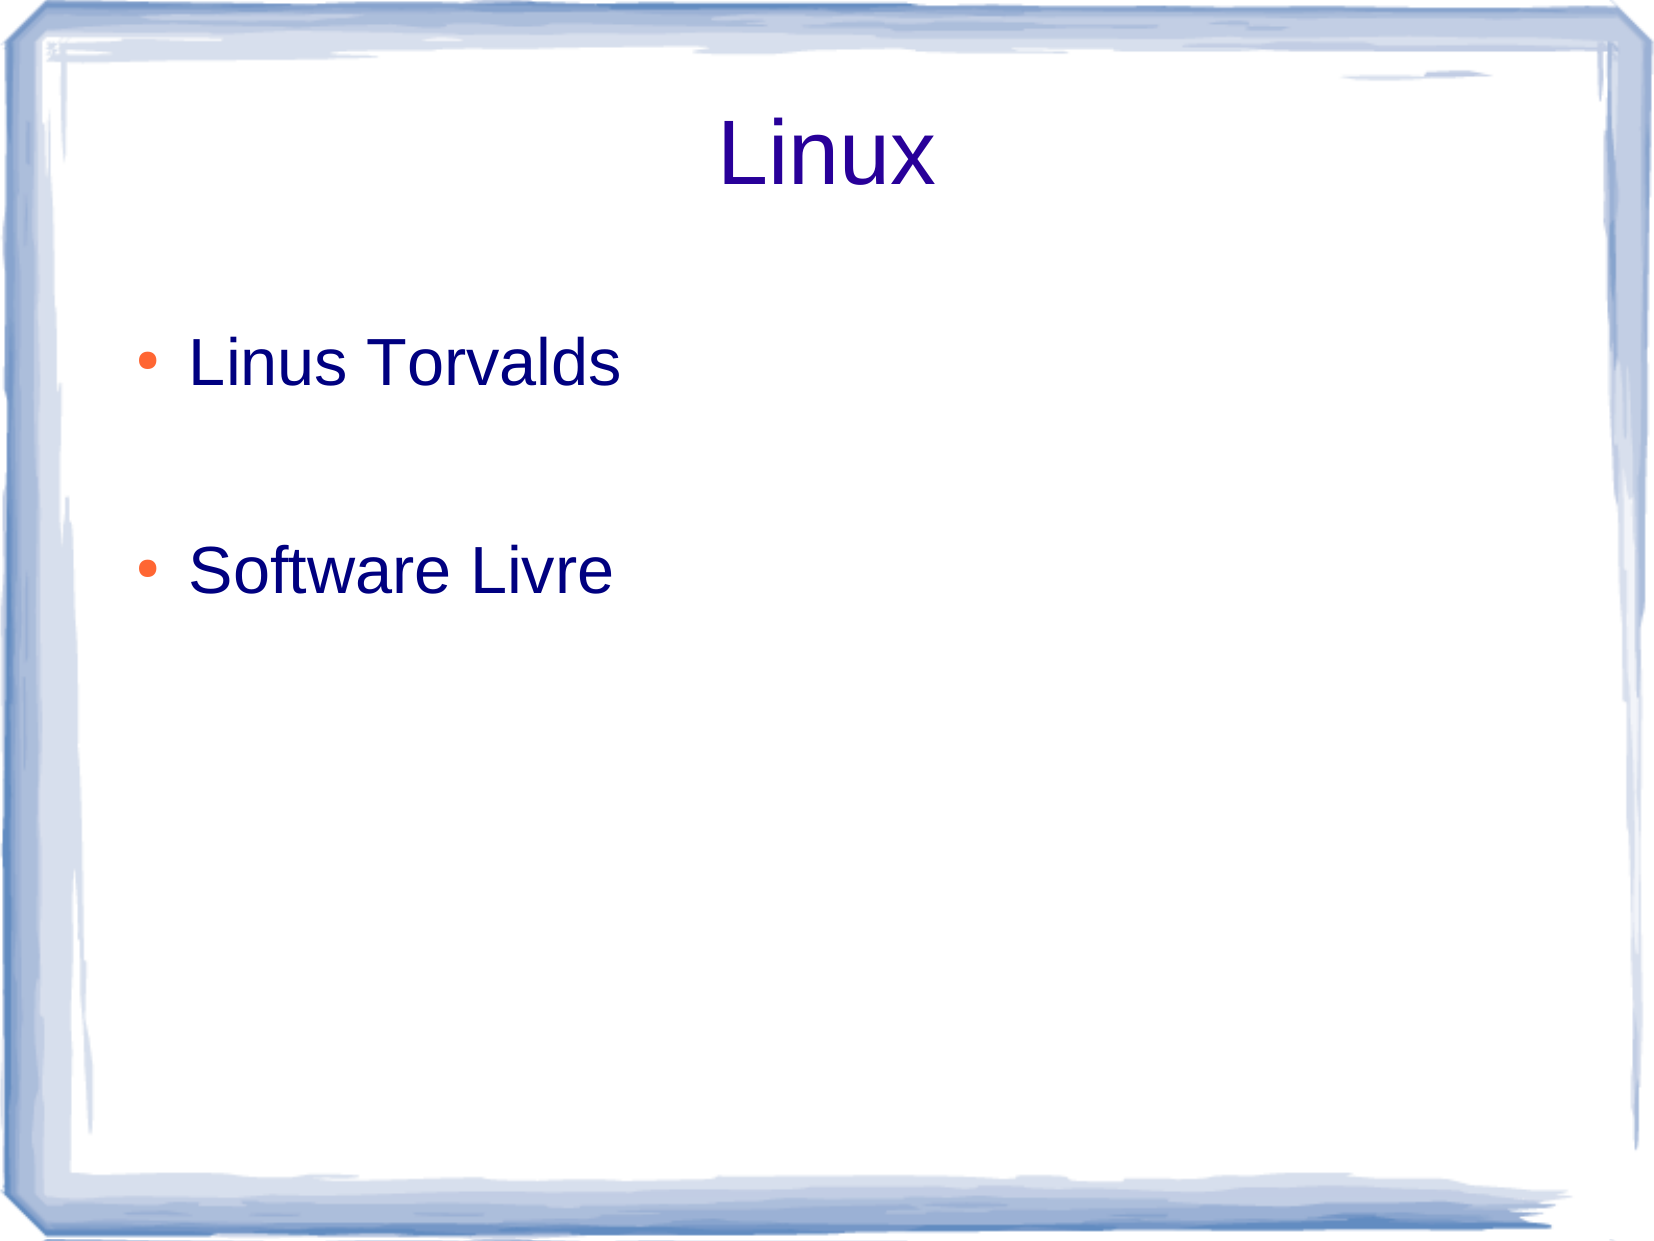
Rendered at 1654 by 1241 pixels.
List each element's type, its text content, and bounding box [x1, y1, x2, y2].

title Linux [82, 49, 1571, 257]
picture [0, 0, 1654, 1241]
list Linus Torvalds Software Livre [118, 324, 1571, 1045]
